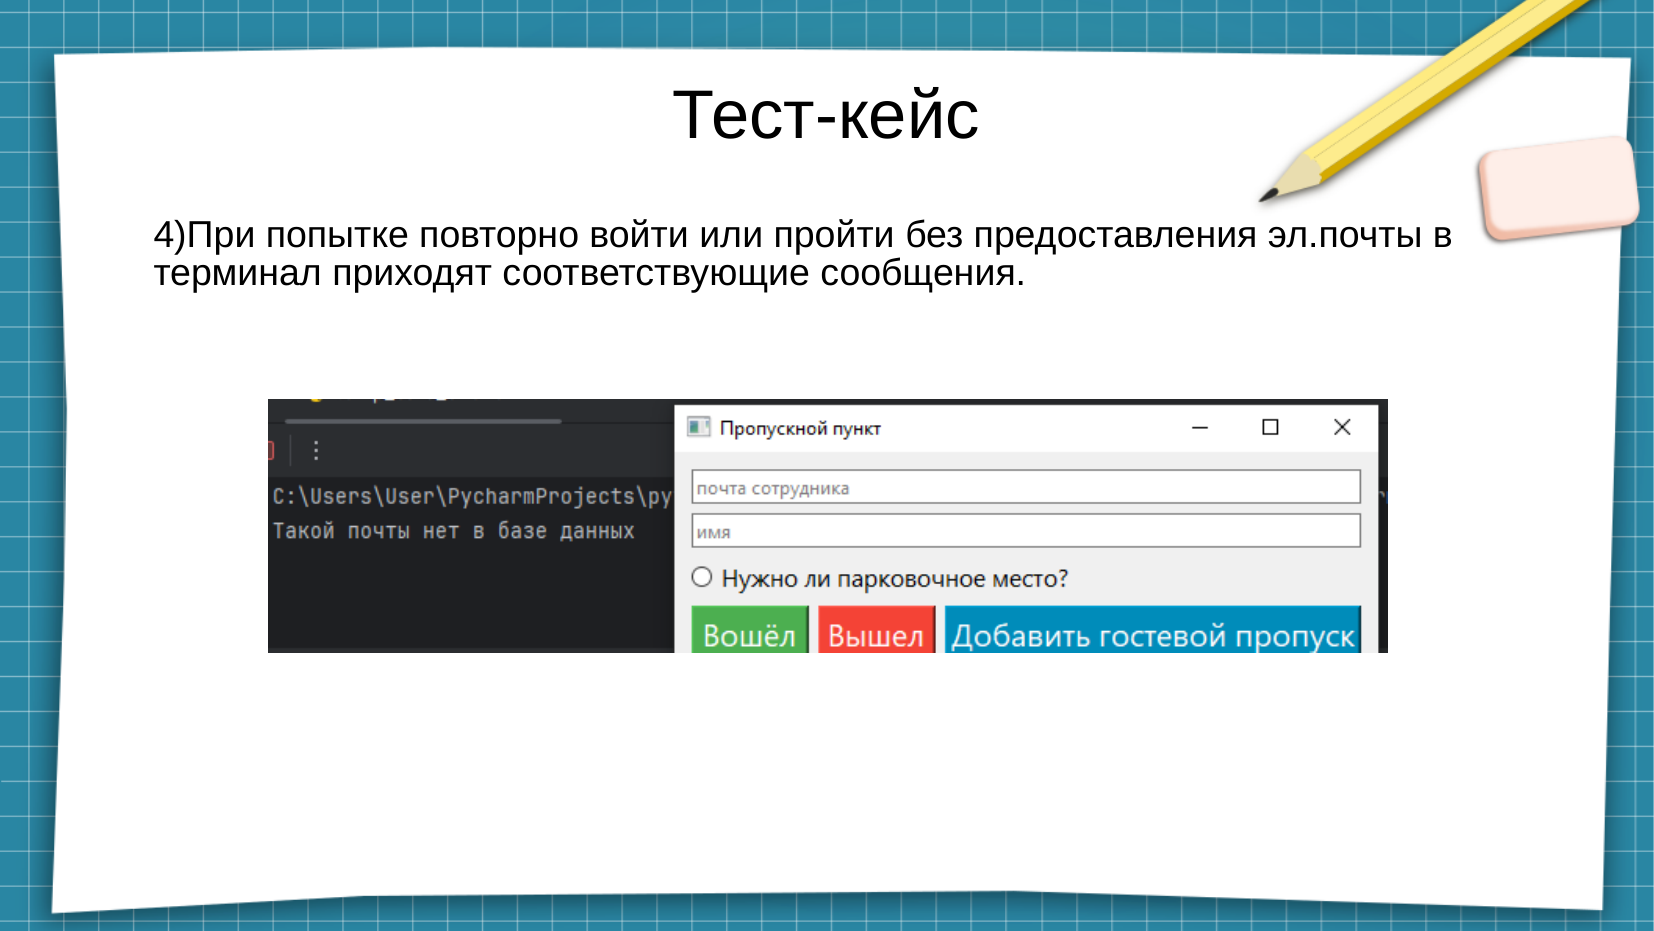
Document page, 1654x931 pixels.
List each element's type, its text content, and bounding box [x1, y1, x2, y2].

title Тест-кейс [82, 37, 1571, 193]
list 4)При попытке повторно войти или пройти без предоставления эл.почты в терминал приходят соответствующие сообщения. [82, 217, 1571, 758]
picture [0, 0, 1654, 931]
